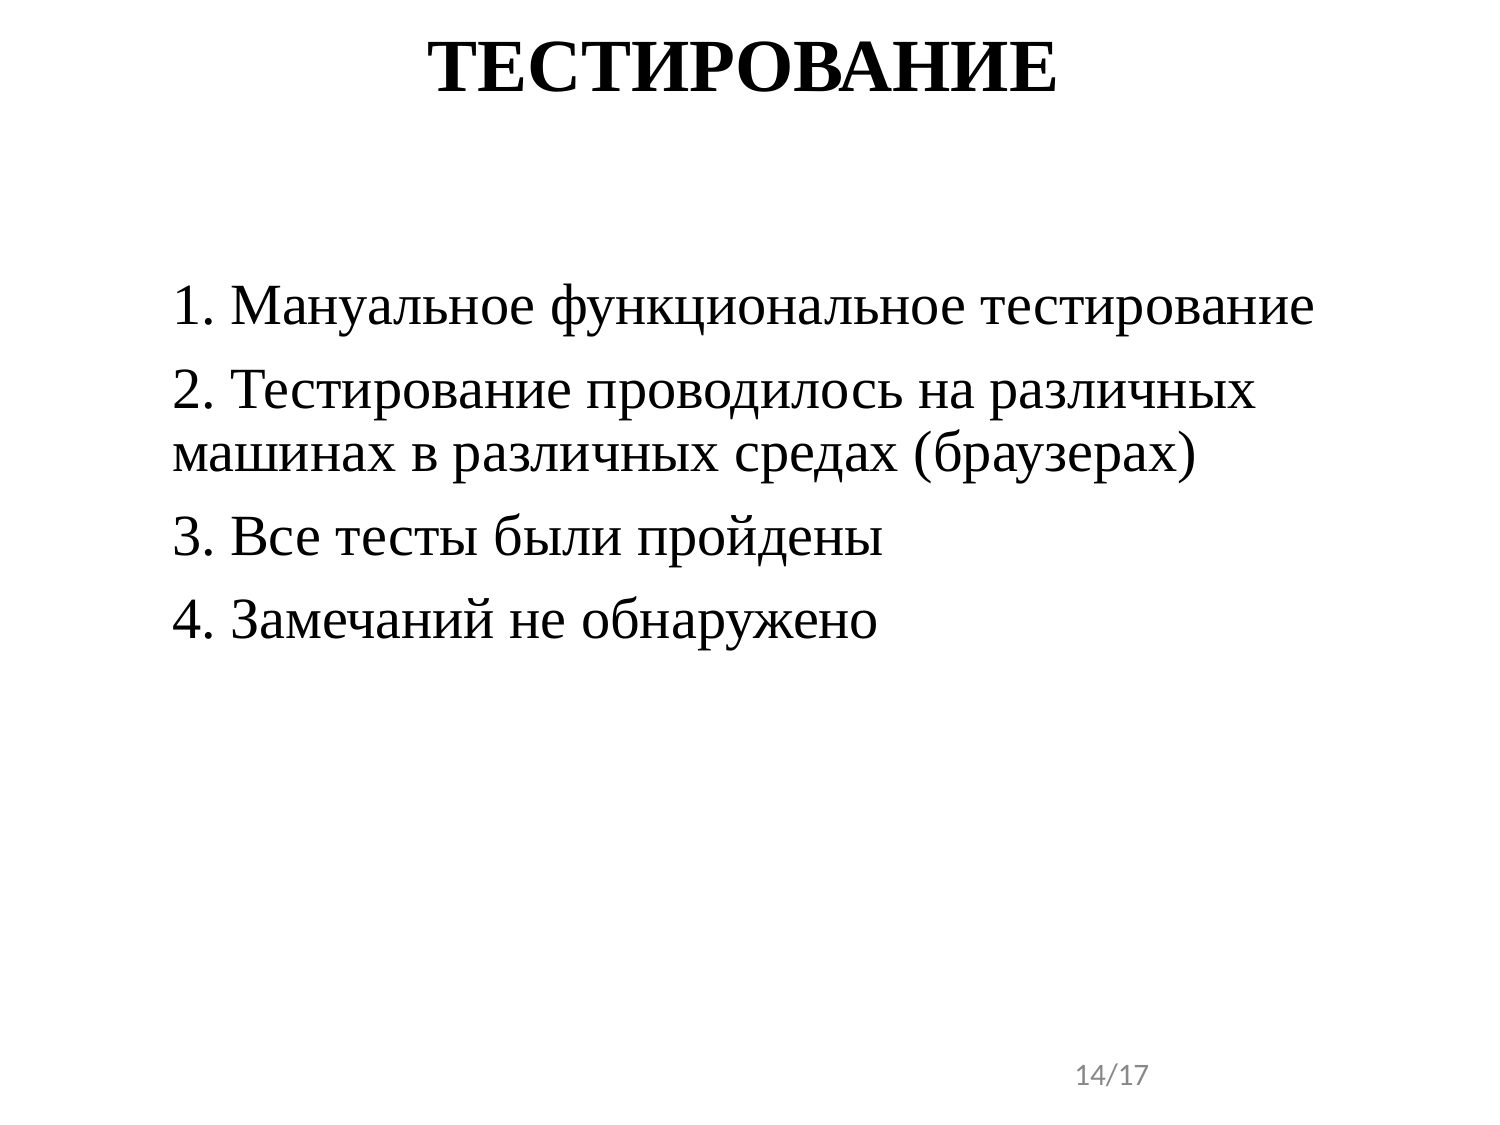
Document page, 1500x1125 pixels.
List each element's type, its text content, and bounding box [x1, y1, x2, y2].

list 1. Мануальное функциональное тестирование 2. Тестирование проводилось на различных машинах в различных средах (браузерах) 3. Все тесты были пройдены 4. Замечаний не обнаружено [160, 269, 1340, 805]
title ТЕСТИРОВАНИЕ [0, 0, 1494, 135]
slide_number 14/17 [1059, 1042, 1397, 1103]
